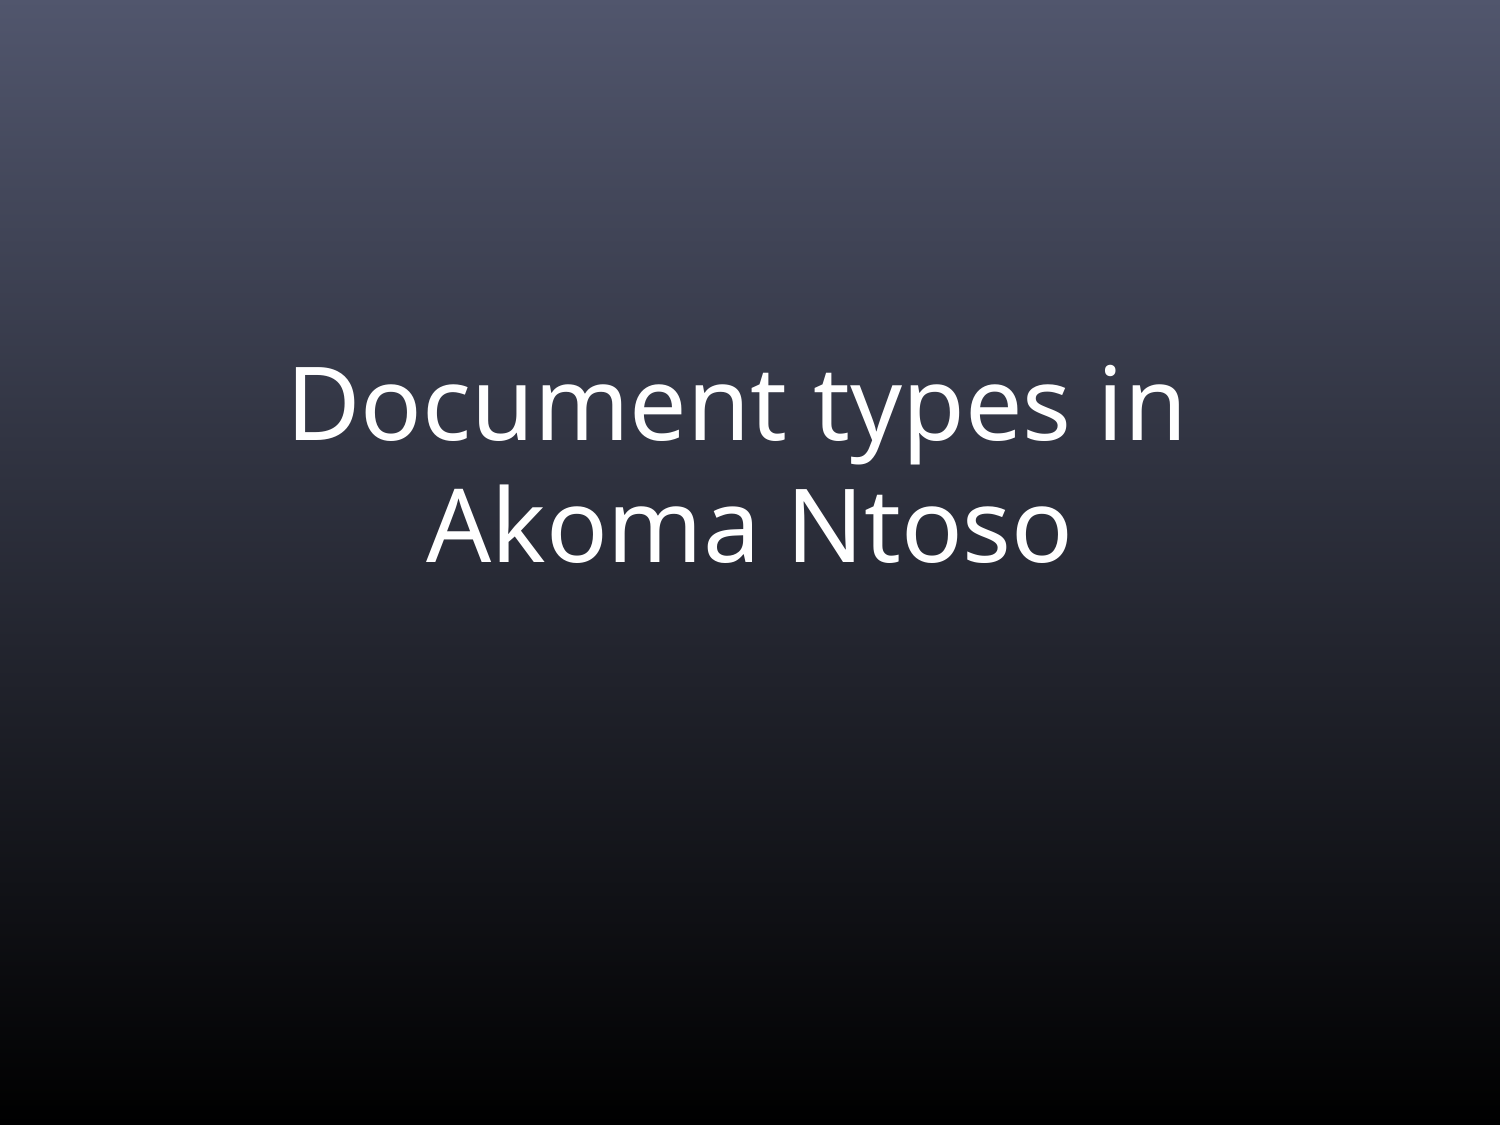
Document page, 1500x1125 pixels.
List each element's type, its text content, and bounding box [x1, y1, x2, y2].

title Document types in Akoma Ntoso [112, 330, 1388, 591]
